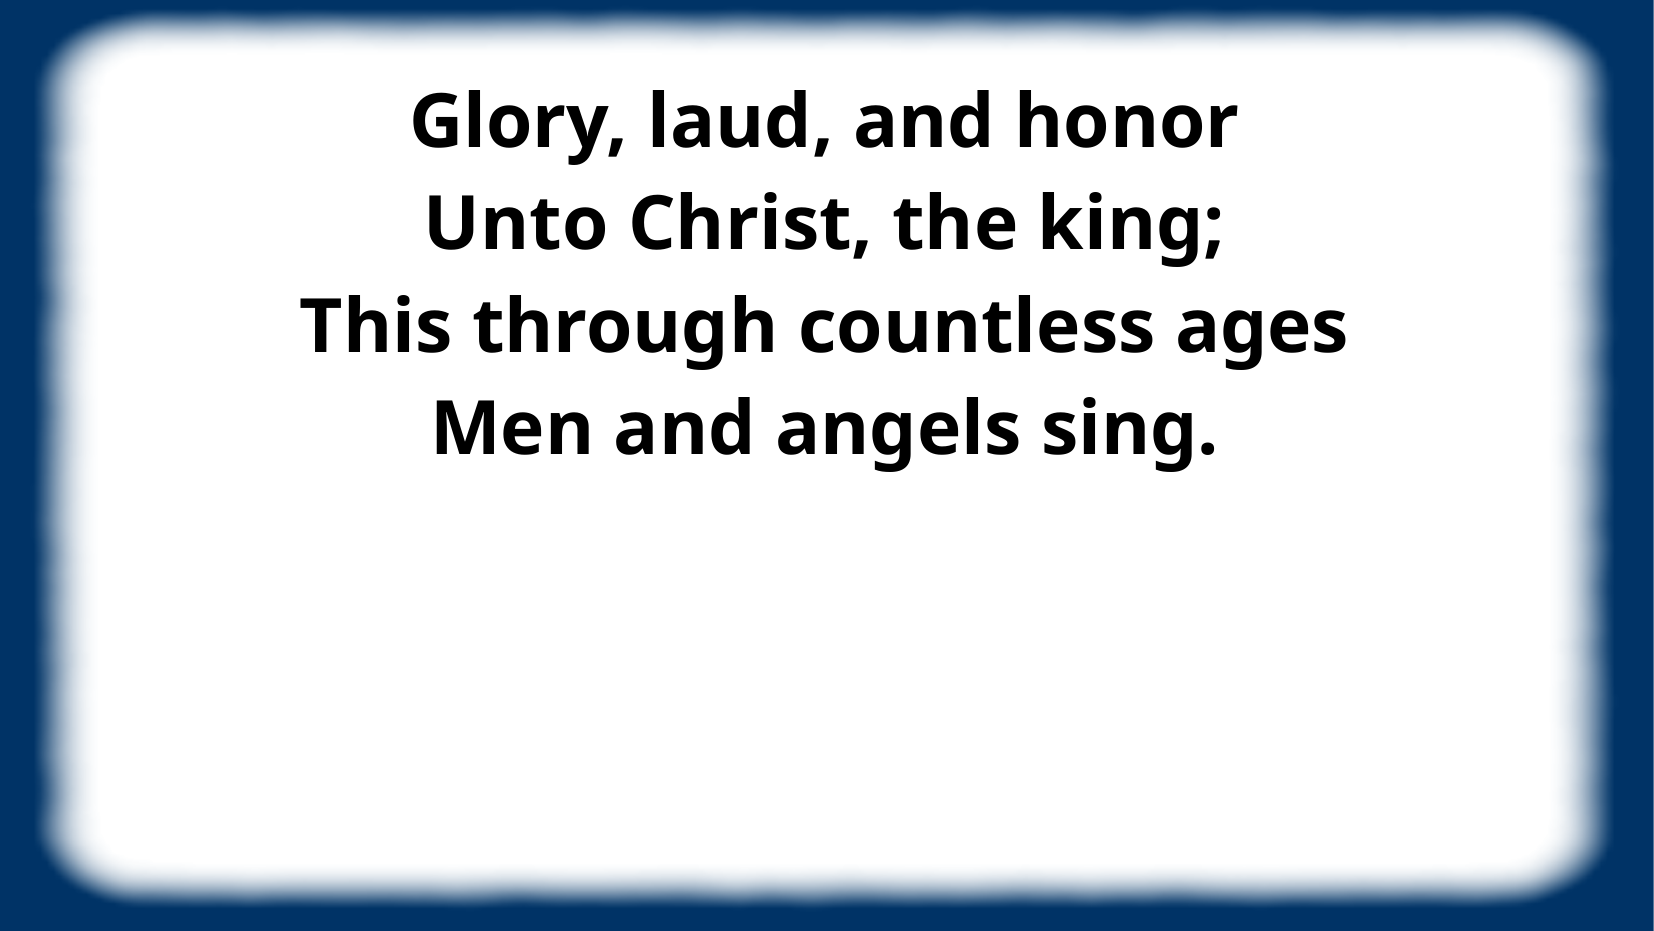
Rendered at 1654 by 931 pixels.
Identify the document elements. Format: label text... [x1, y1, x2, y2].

picture [0, 0, 1654, 931]
text_box Glory, laud, and honor Unto Christ, the king; This through countless ages Men and angels sing. [105, 60, 1546, 473]
